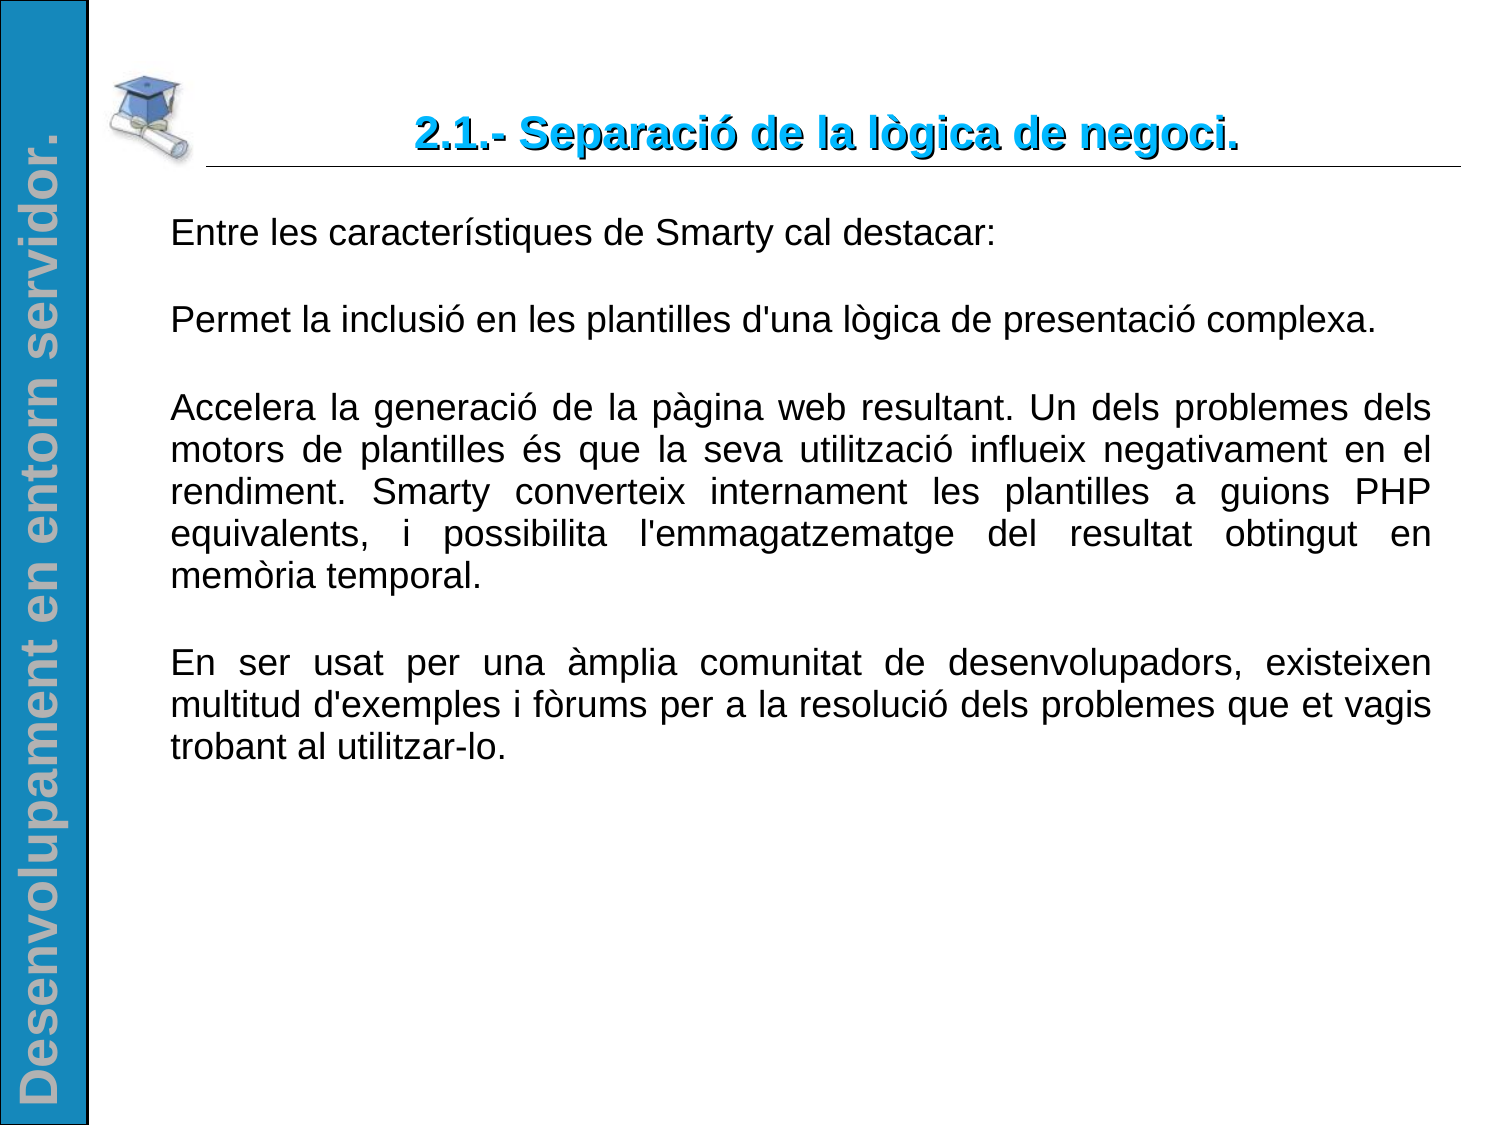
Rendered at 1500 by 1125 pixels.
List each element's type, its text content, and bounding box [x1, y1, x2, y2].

title 2.1.- Separació de la lògica de negoci. [206, 88, 1447, 178]
text_box Entre les característiques de Smarty cal destacar: Permet la inclusió en les plantilles d'una lògica de presentació complexa. Accelera la generació de la pàgina web resultant. Un dels problemes dels motors de plantilles és que la seva utilització influeix negativament en el rendiment. Smarty converteix internament les plantilles a guions PHP equivalents, i possibilita l'emmagatzematge del resultat obtingut en memòria temporal. En ser usat per una àmplia comunitat de desenvolupadors, existeixen multitud d'exemples i fòrums per a la resolució dels problemes que et vagis trobant al utilitzar-lo. [155, 203, 1447, 775]
picture [93, 61, 206, 174]
